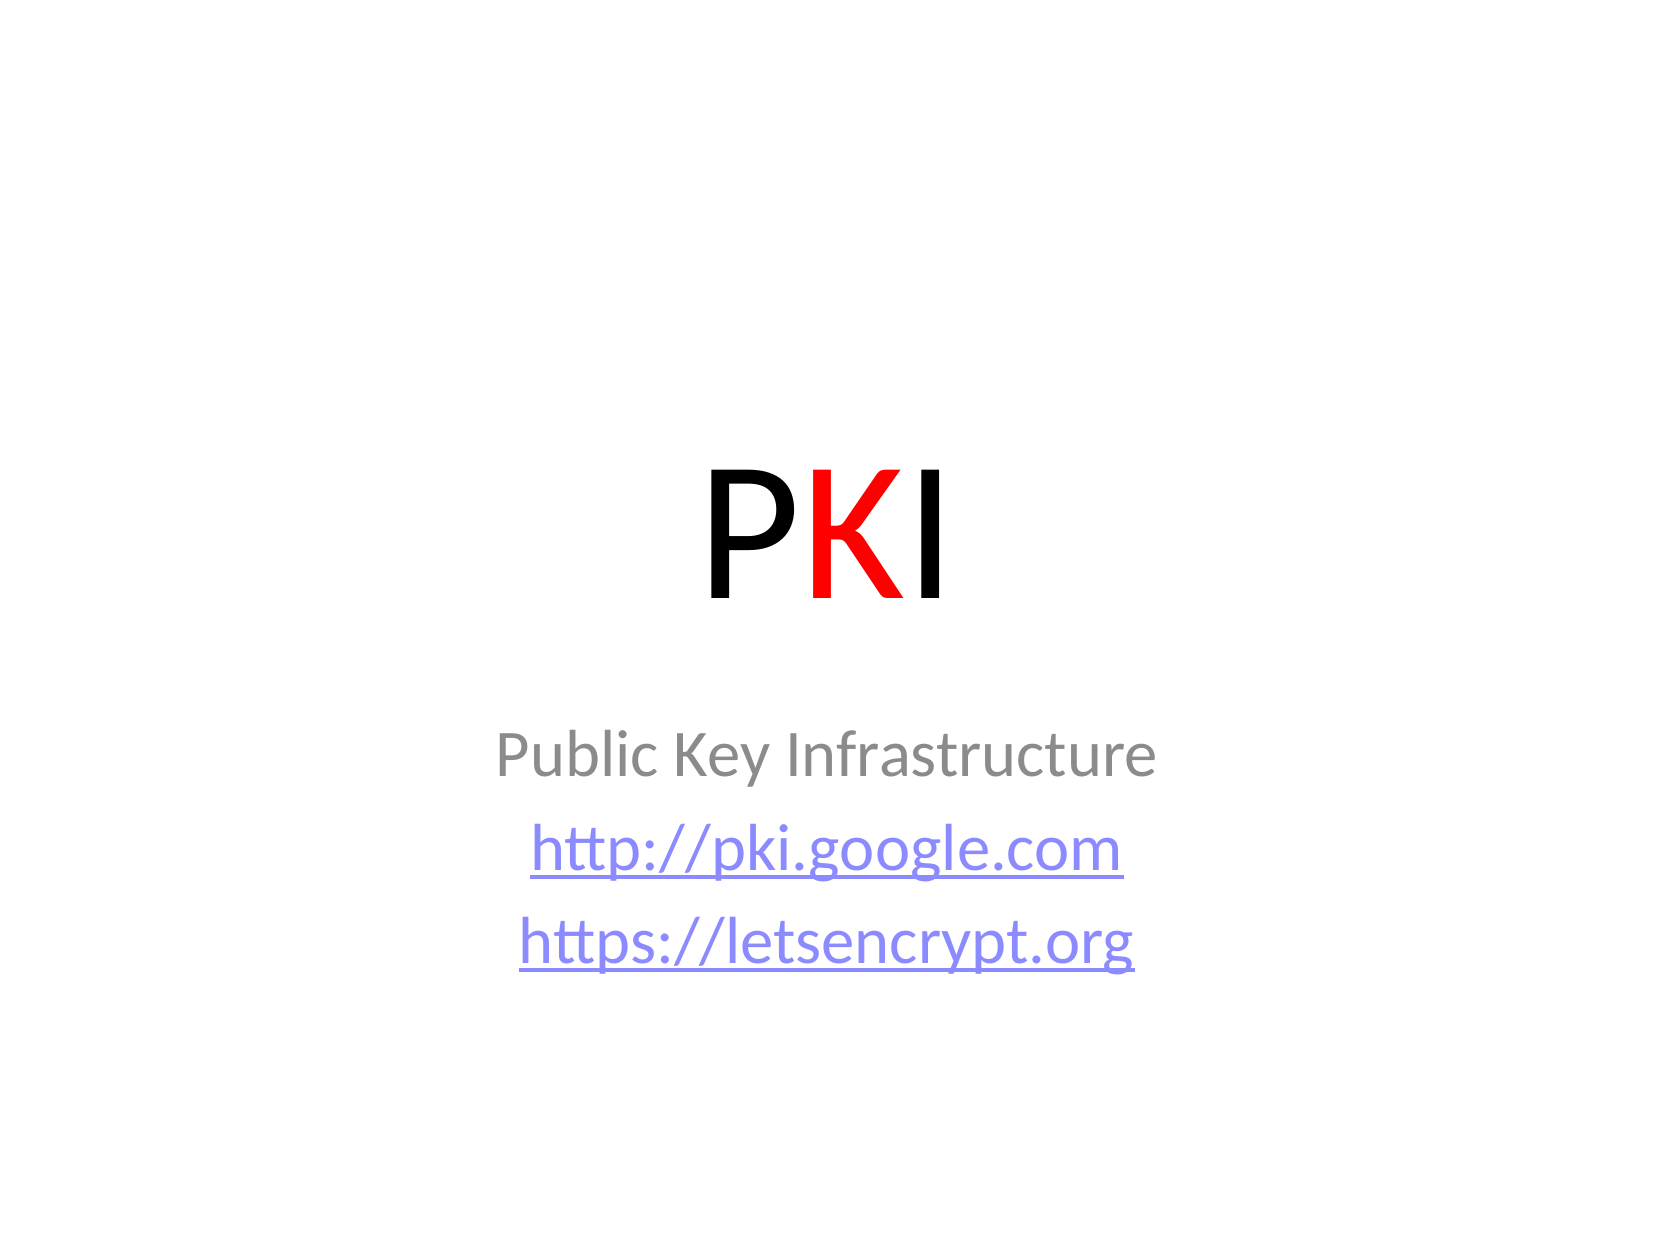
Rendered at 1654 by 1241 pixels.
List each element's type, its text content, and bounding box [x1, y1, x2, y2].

title PKI [124, 385, 1530, 651]
subtitle Public Key Infrastructure http://pki.google.com https://letsencrypt.org [248, 702, 1406, 1020]
